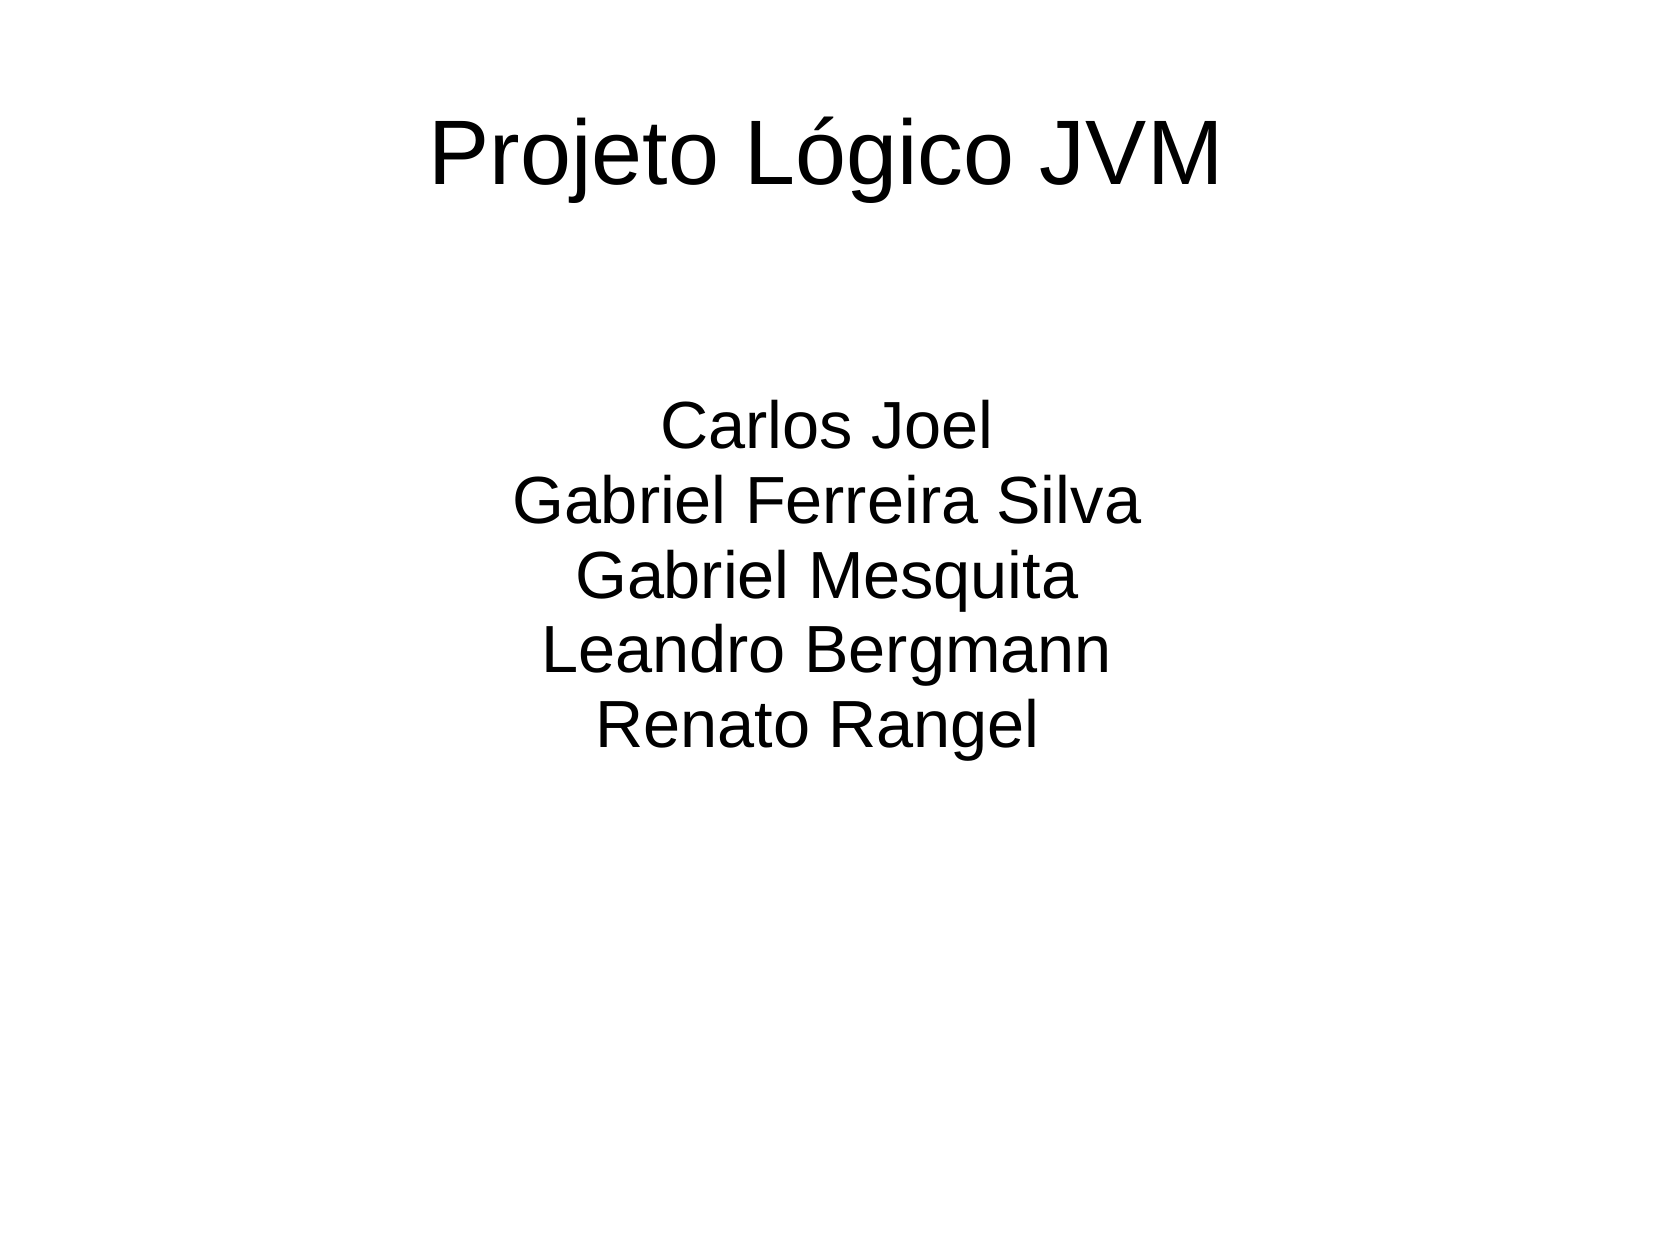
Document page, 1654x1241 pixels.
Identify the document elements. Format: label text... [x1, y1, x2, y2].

title Projeto Lógico JVM [82, 49, 1571, 257]
subtitle Carlos Joel Gabriel Ferreira Silva Gabriel Mesquita Leandro Bergmann Renato Rangel [82, 290, 1571, 1010]
